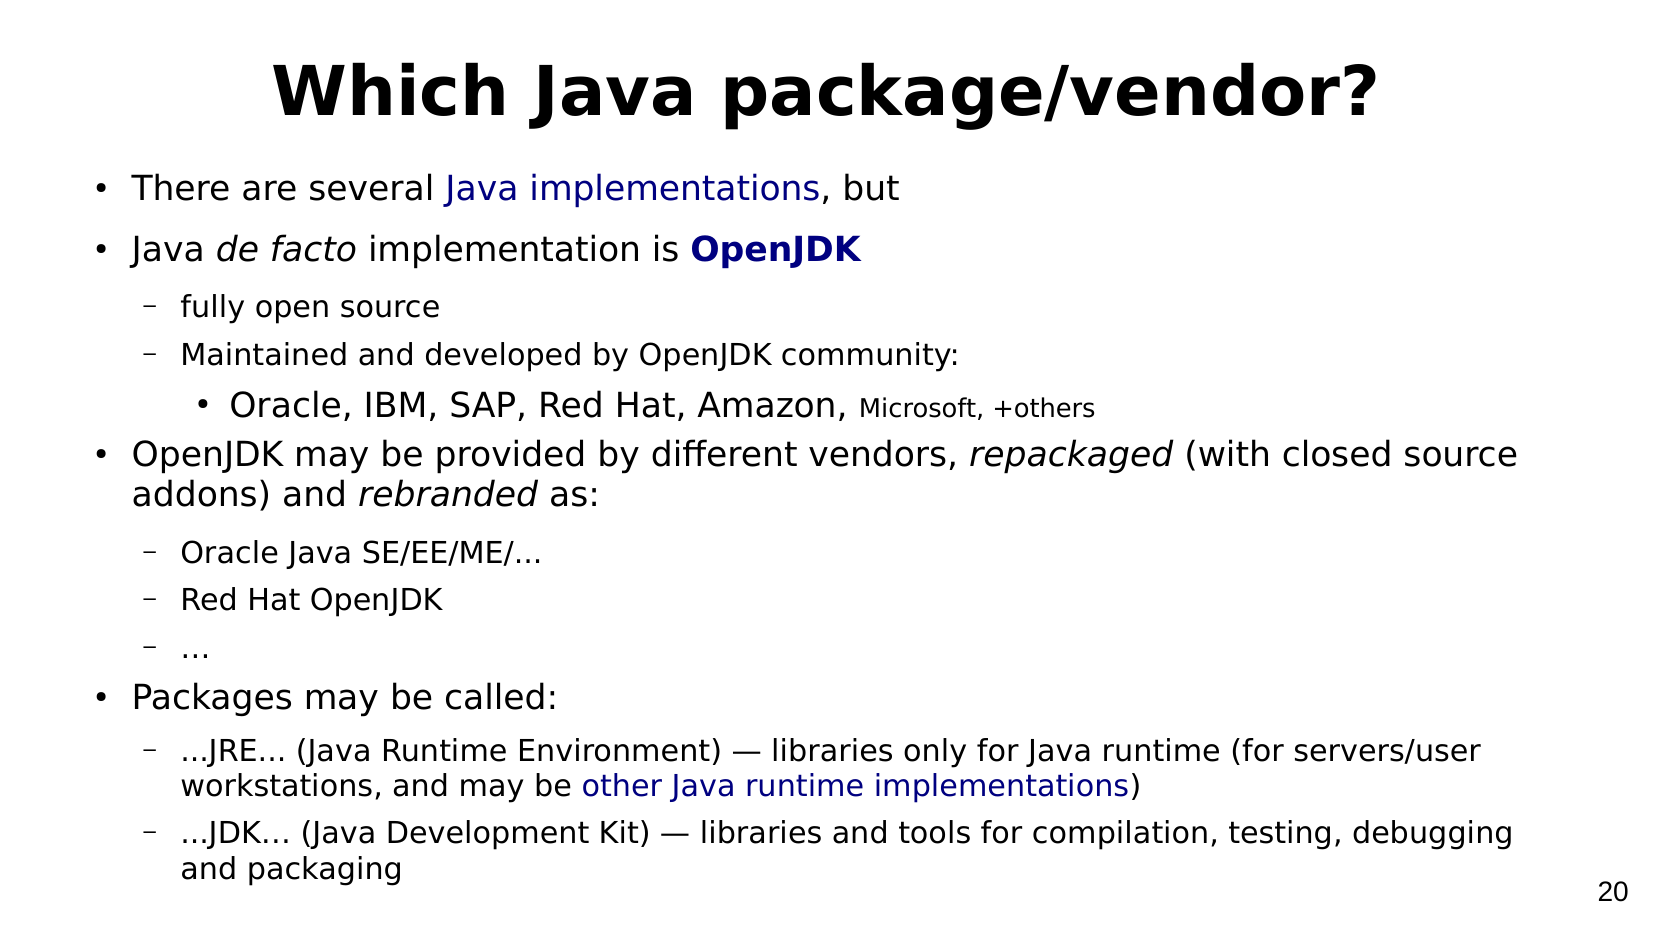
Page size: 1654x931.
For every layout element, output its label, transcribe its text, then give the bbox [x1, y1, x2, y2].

title Which Java package/vendor? [82, 37, 1571, 147]
list There are several Java implementations, but Java de facto implementation is OpenJDK fully open source Maintained and developed by OpenJDK community: Oracle, IBM, SAP, Red Hat, Amazon, Microsoft, +others OpenJDK may be provided by different vendors, repackaged (with closed source addons) and rebranded as: Oracle Java SE/EE/ME/... Red Hat OpenJDK … Packages may be called: ...JRE... (Java Runtime Environment) — libraries only for Java runtime (for servers/user workstations, and may be other Java runtime implementations) ...JDK… (Java Development Kit) — libraries and tools for compilation, testing, debugging and packaging [82, 168, 1538, 889]
